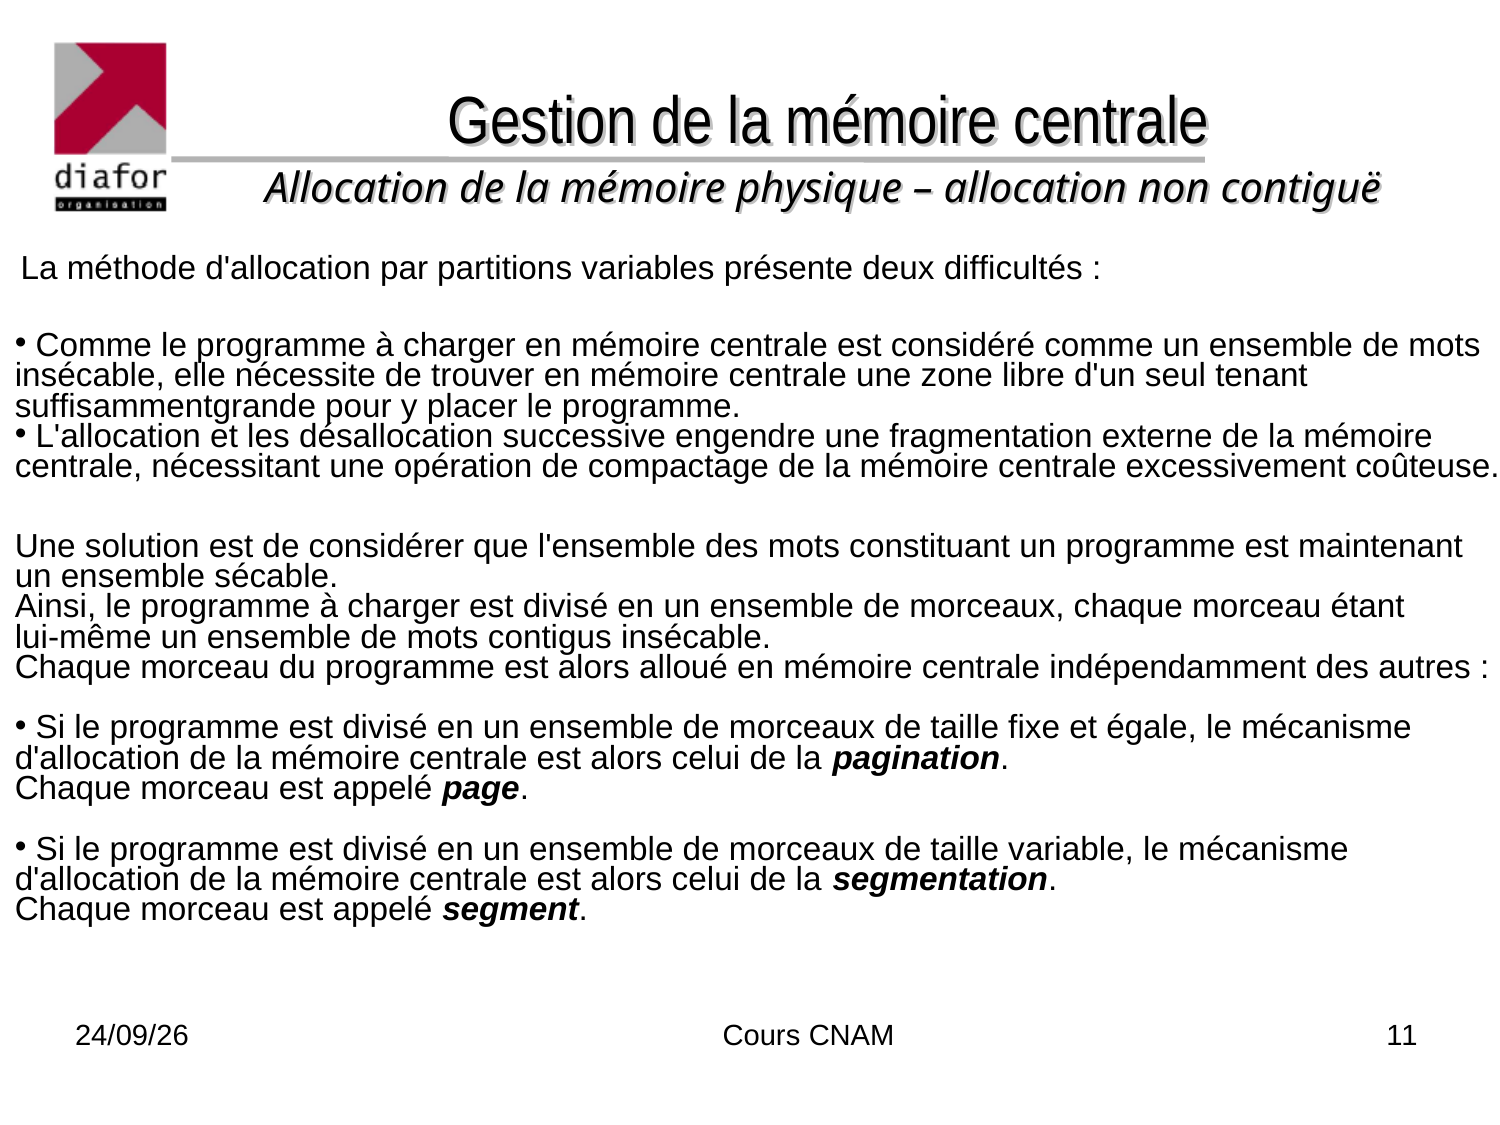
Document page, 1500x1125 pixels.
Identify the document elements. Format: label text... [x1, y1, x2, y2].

title Gestion de la mémoire centrale Allocation de la mémoire physique – allocation non contiguë [145, 45, 1500, 250]
text_box Une solution est de considérer que l'ensemble des mots constituant un programme est maintenant un ensemble sécable. Ainsi, le programme à charger est divisé en un ensemble de morceaux, chaque morceau étant lui-même un ensemble de mots contigus insécable. Chaque morceau du programme est alors alloué en mémoire centrale indépendamment des autres : Si le programme est divisé en un ensemble de morceaux de taille fixe et égale, le mécanisme d'allocation de la mémoire centrale est alors celui de la pagination. Chaque morceau est appelé page. Si le programme est divisé en un ensemble de morceaux de taille variable, le mécanisme d'allocation de la mémoire centrale est alors celui de la segmentation. Chaque morceau est appelé segment. [0, 525, 1500, 965]
text_box Comme le programme à charger en mémoire centrale est considéré comme un ensemble de mots insécable, elle nécessite de trouver en mémoire centrale une zone libre d'un seul tenant suffisammentgrande pour y placer le programme. L'allocation et les désallocation successive engendre une fragmentation externe de la mémoire centrale, nécessitant une opération de compactage de la mémoire centrale excessivement coûteuse. [0, 324, 1500, 492]
text_box La méthode d'allocation par partitions variables présente deux difficultés : [5, 248, 1128, 294]
picture [53, 42, 168, 213]
